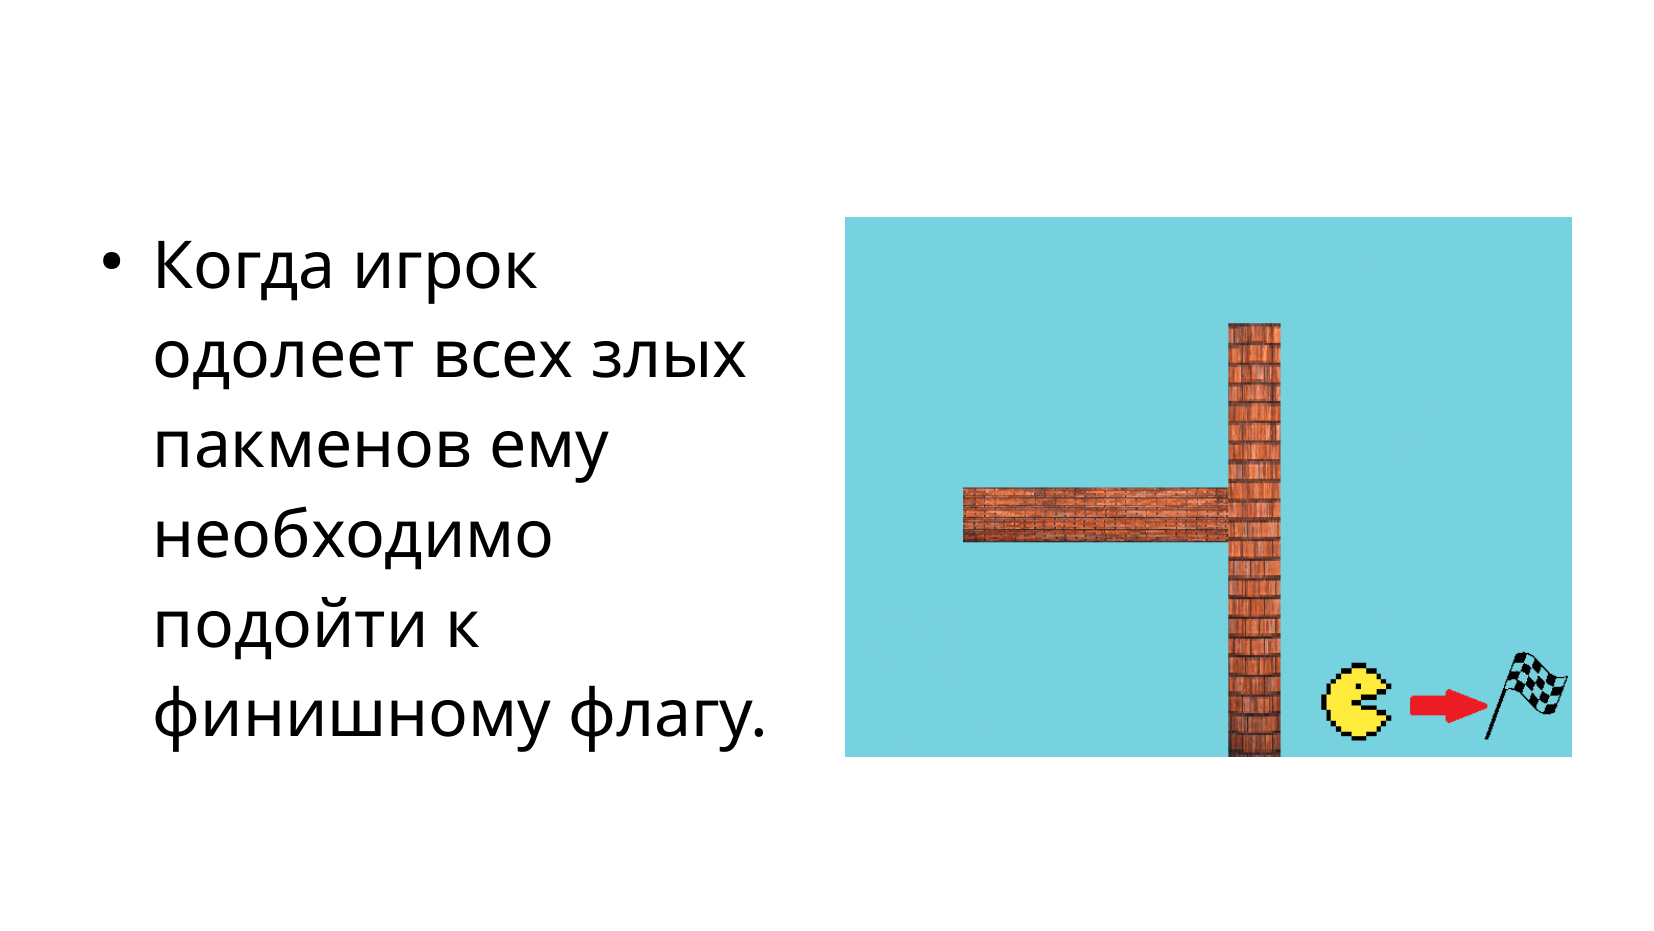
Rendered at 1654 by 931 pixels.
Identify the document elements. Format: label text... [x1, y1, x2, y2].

list Когда игрок одолеет всех злых пакменов ему необходимо подойти к финишному флагу. [82, 217, 809, 758]
picture [845, 217, 1572, 758]
